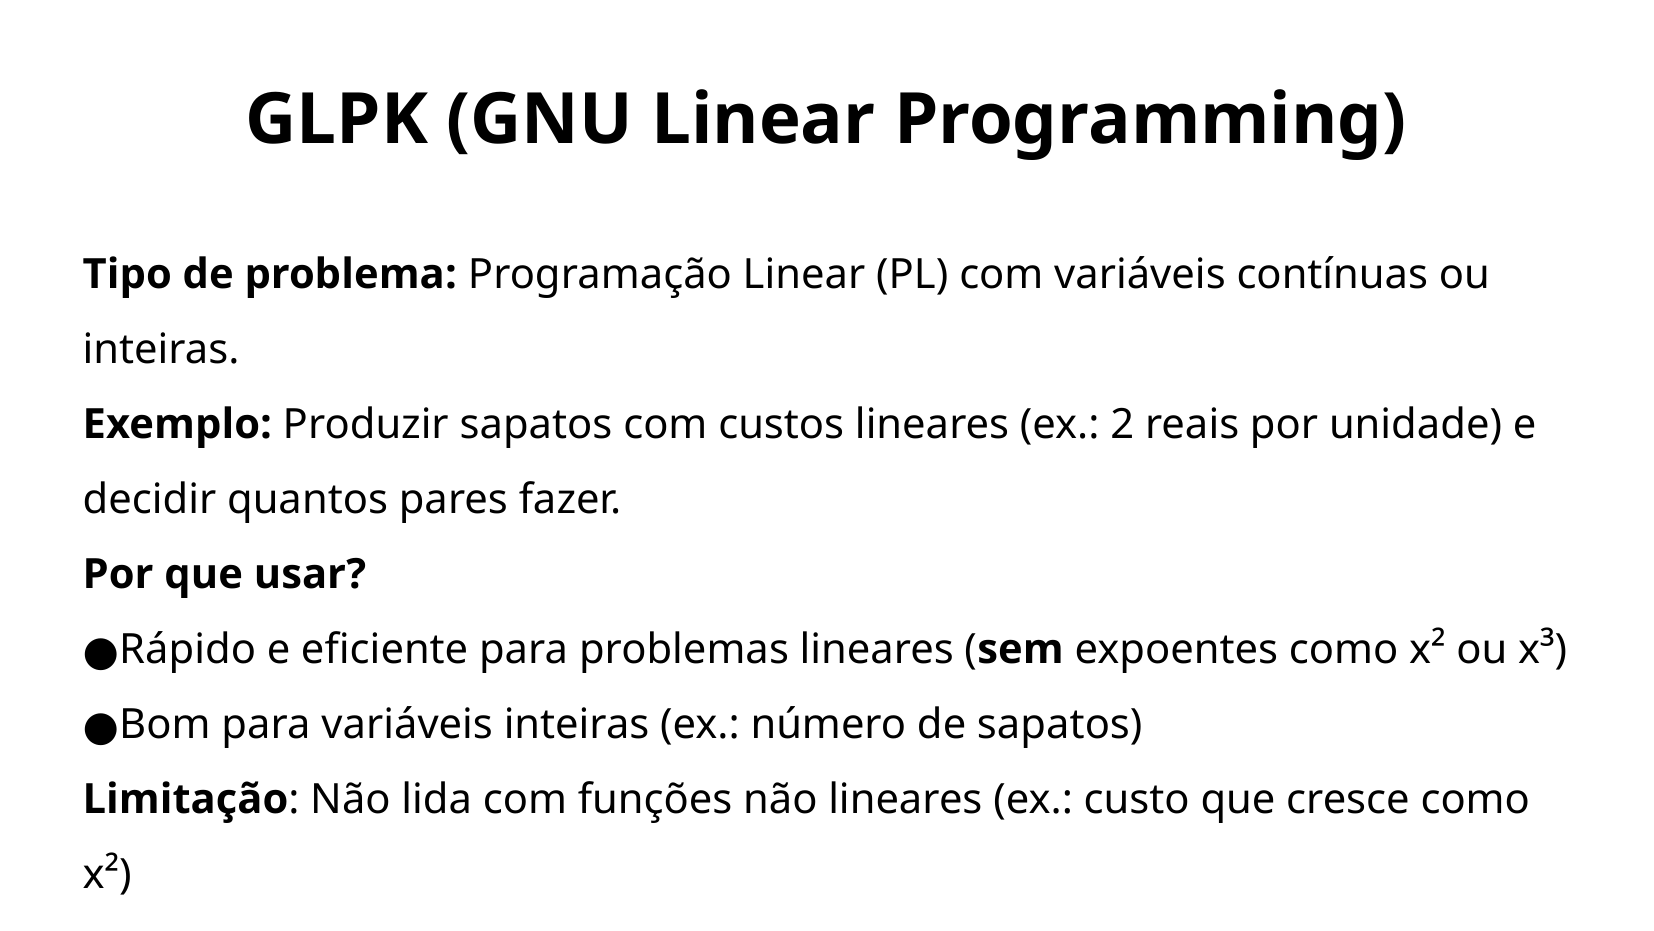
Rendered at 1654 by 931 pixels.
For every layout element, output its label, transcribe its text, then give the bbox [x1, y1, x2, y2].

text_box GLPK (GNU Linear Programming) [82, 37, 1571, 193]
text_box Tipo de problema: Programação Linear (PL) com variáveis contínuas ou inteiras. Exemplo: Produzir sapatos com custos lineares (ex.: 2 reais por unidade) e decidir quantos pares fazer. Por que usar? Rápido e eficiente para problemas lineares (sem expoentes como x² ou x³) Bom para variáveis inteiras (ex.: número de sapatos) Limitação: Não lida com funções não lineares (ex.: custo que cresce como x²) [82, 221, 1571, 770]
